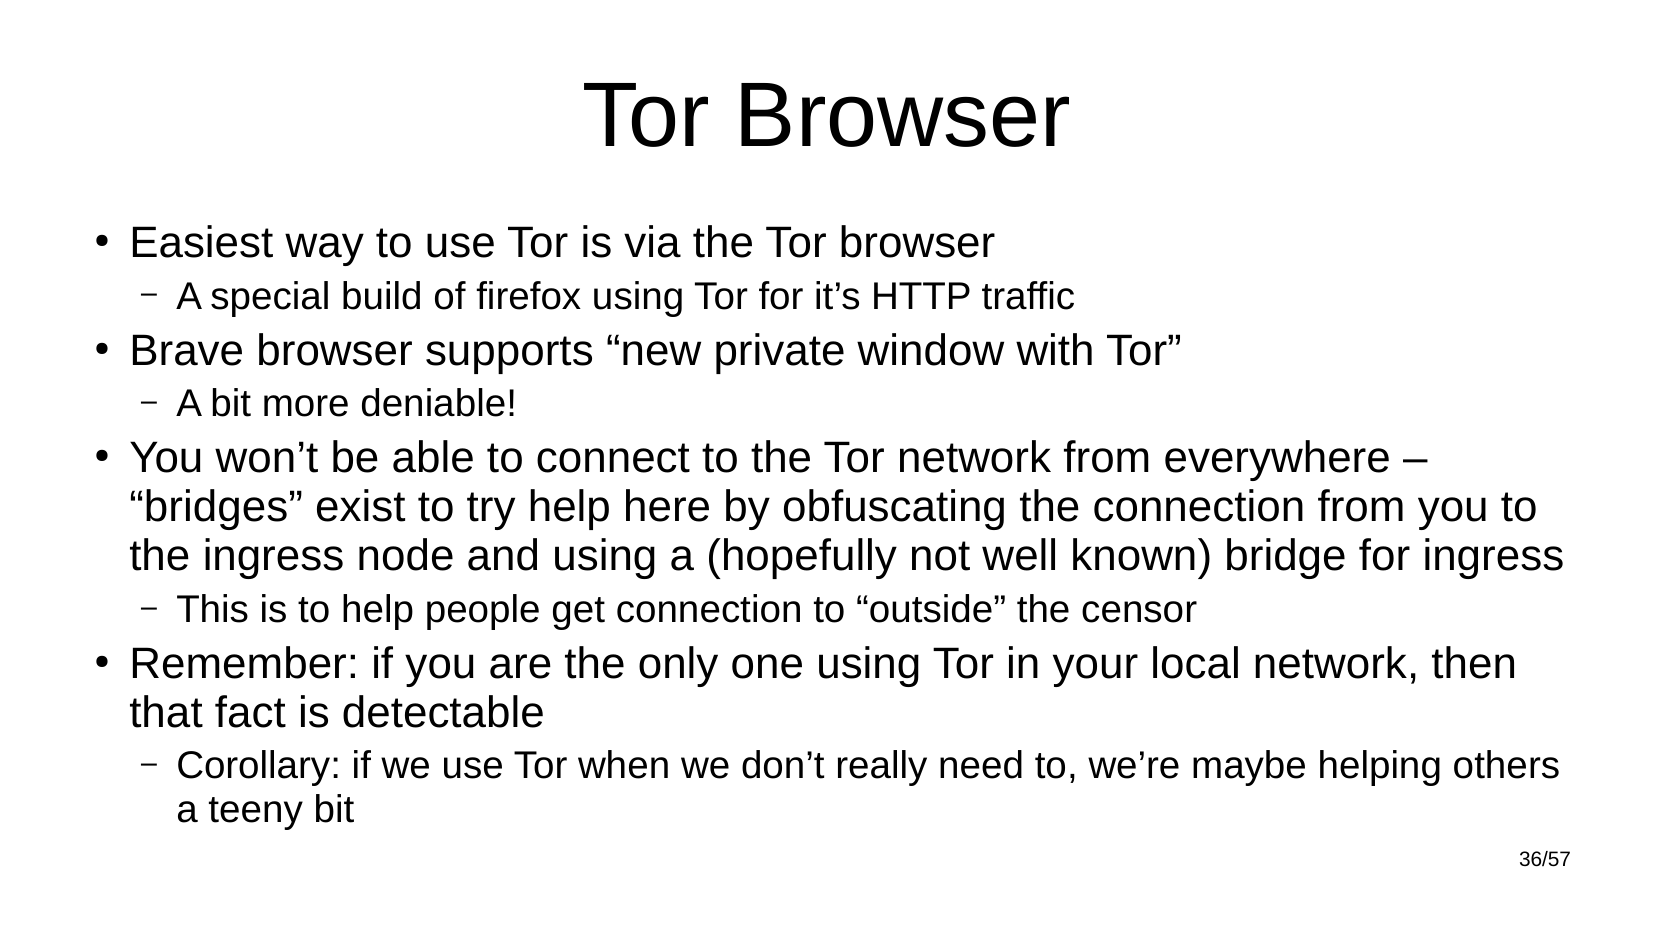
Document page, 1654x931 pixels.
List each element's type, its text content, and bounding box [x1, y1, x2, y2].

list Easiest way to use Tor is via the Tor browser A special build of firefox using Tor for it’s HTTP traffic Brave browser supports “new private window with Tor” A bit more deniable! You won’t be able to connect to the Tor network from everywhere – “bridges” exist to try help here by obfuscating the connection from you to the ingress node and using a (hopefully not well known) bridge for ingress This is to help people get connection to “outside” the censor Remember: if you are the only one using Tor in your local network, then that fact is detectable Corollary: if we use Tor when we don’t really need to, we’re maybe helping others a teeny bit [82, 217, 1571, 863]
title Tor Browser [82, 37, 1571, 193]
